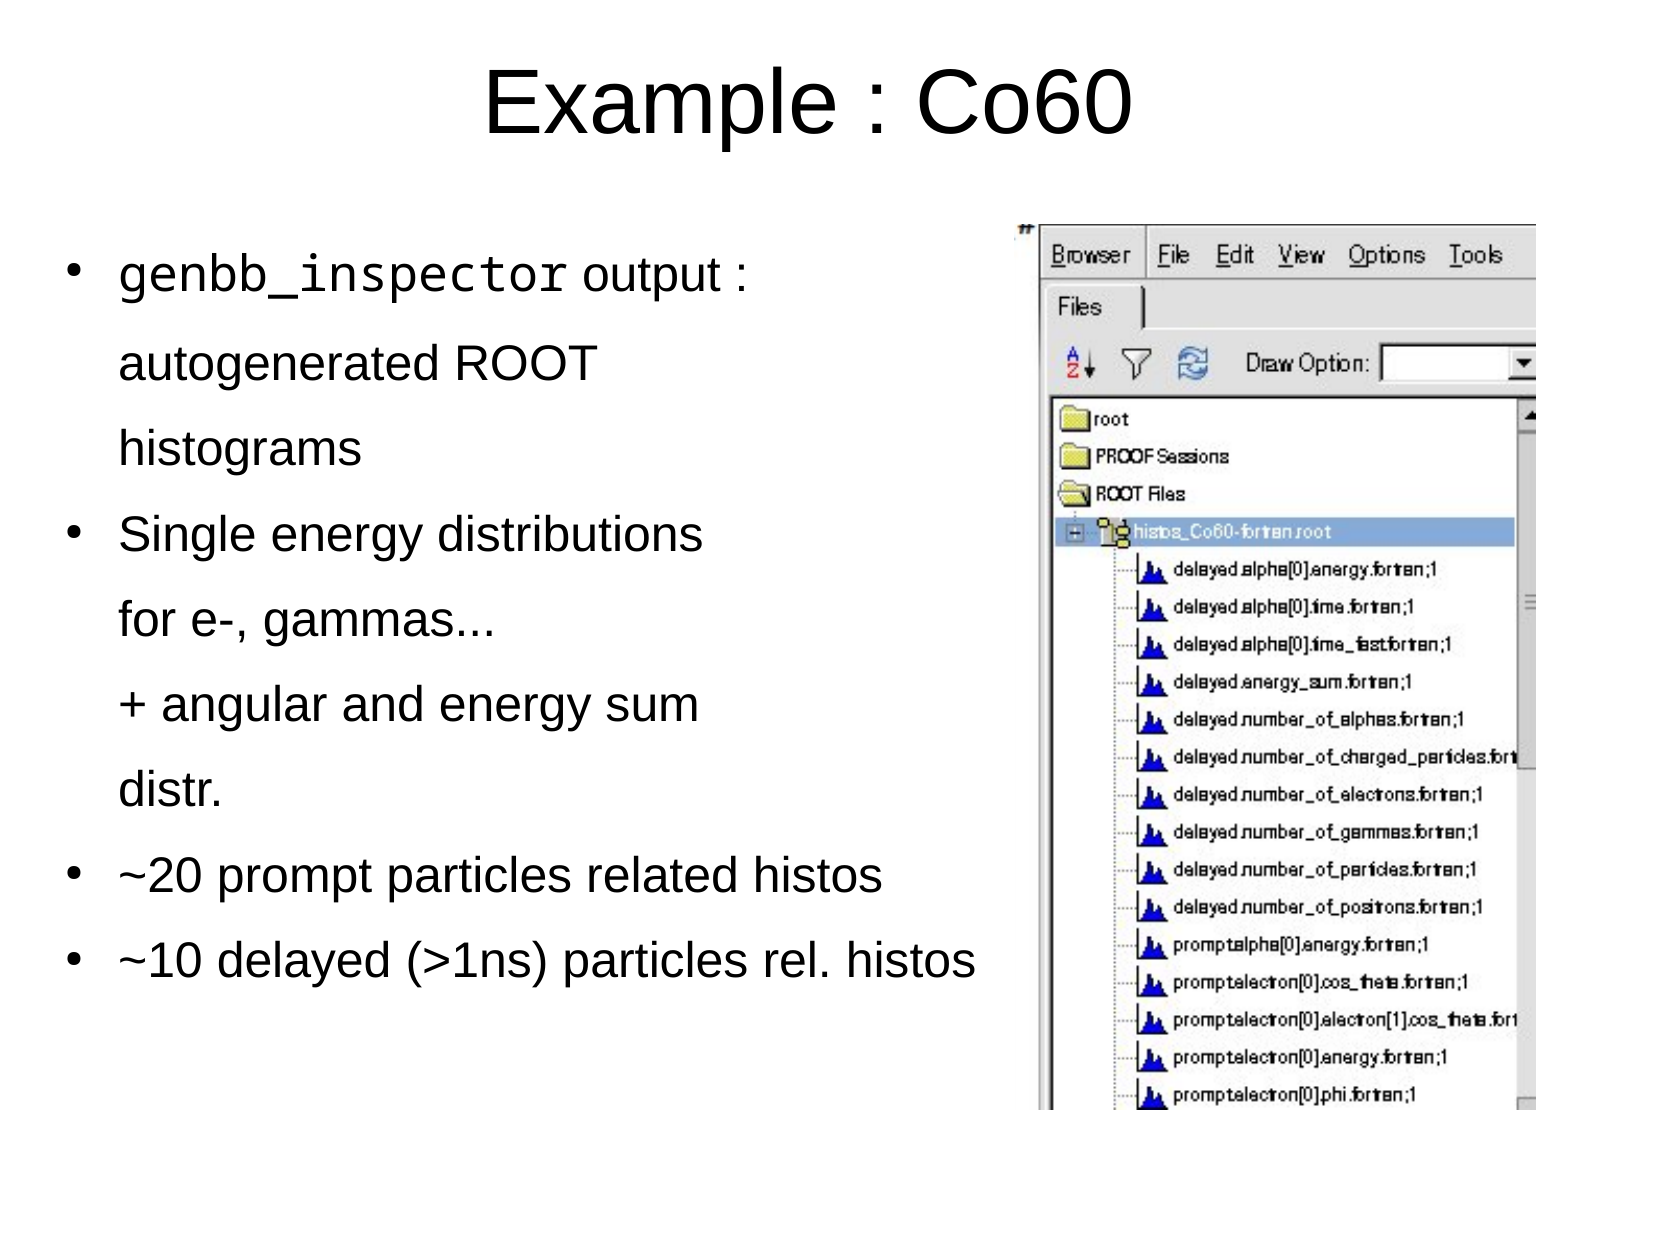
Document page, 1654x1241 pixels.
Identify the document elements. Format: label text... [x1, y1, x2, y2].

picture [1014, 224, 1536, 1110]
list genbb_inspector output : autogenerated ROOT histograms Single energy distributions for e-, gammas... + angular and energy sum distr. ~20 prompt particles related histos ~10 delayed (>1ns) particles rel. histos [47, 237, 1014, 1087]
title Example : Co60 [82, 13, 1536, 189]
